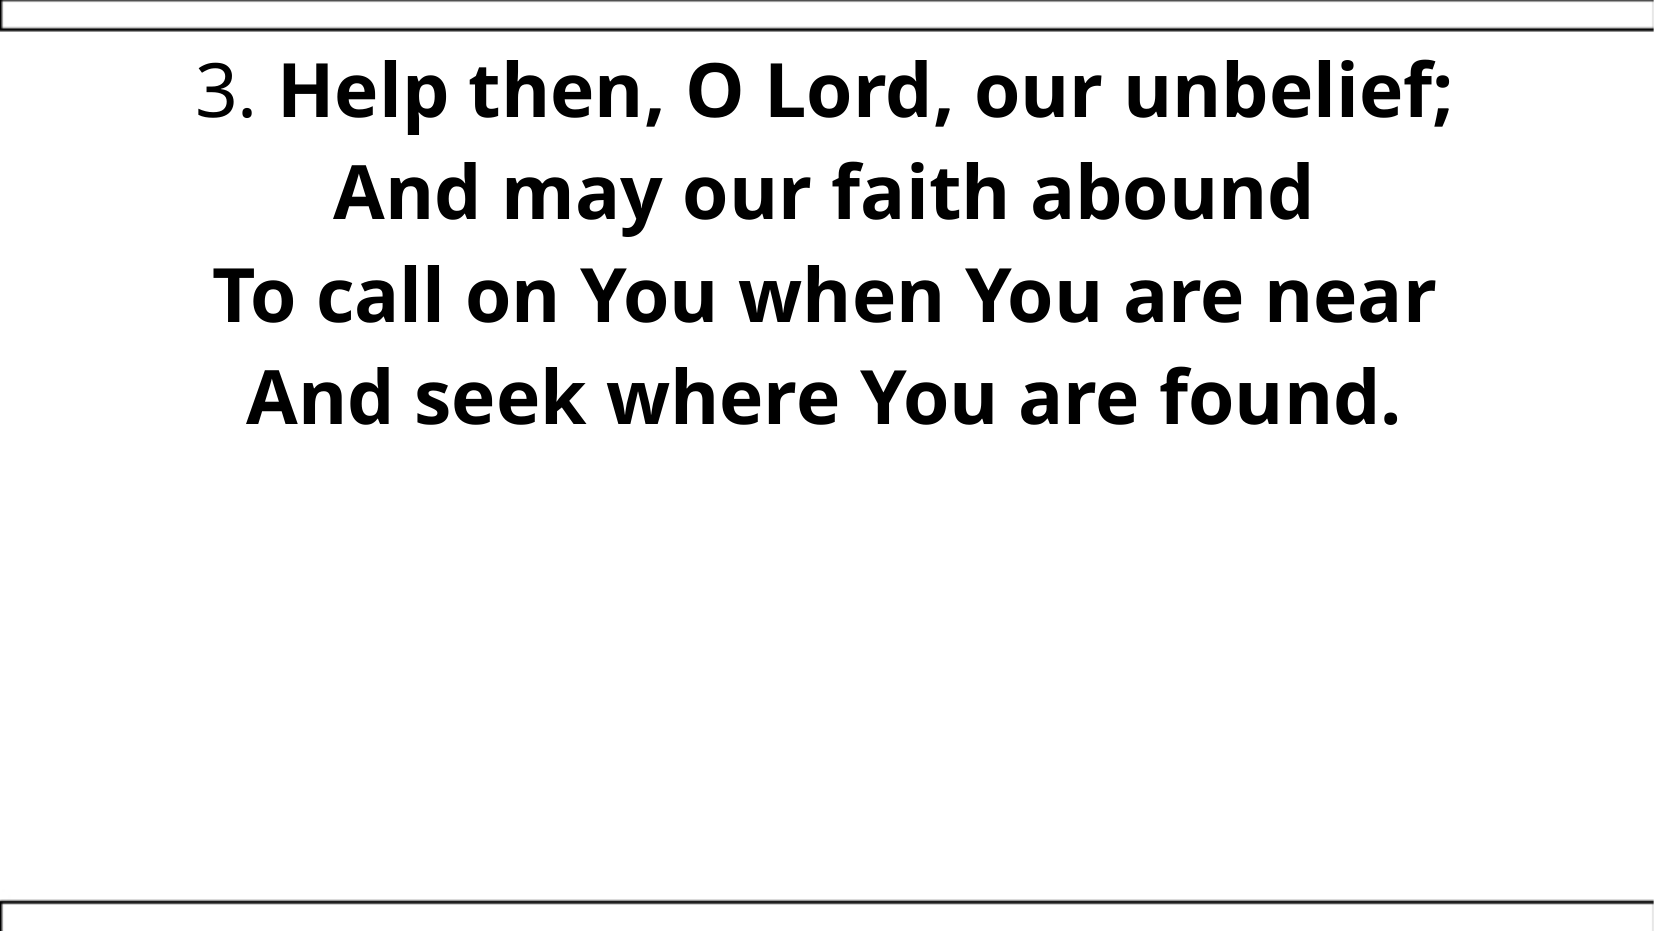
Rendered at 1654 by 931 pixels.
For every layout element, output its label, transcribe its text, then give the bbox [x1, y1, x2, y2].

text_box 3. Help then, O Lord, our unbelief; And may our faith abound To call on You when You are near And seek where You are found. [90, 30, 1561, 445]
picture [0, 0, 1654, 931]
